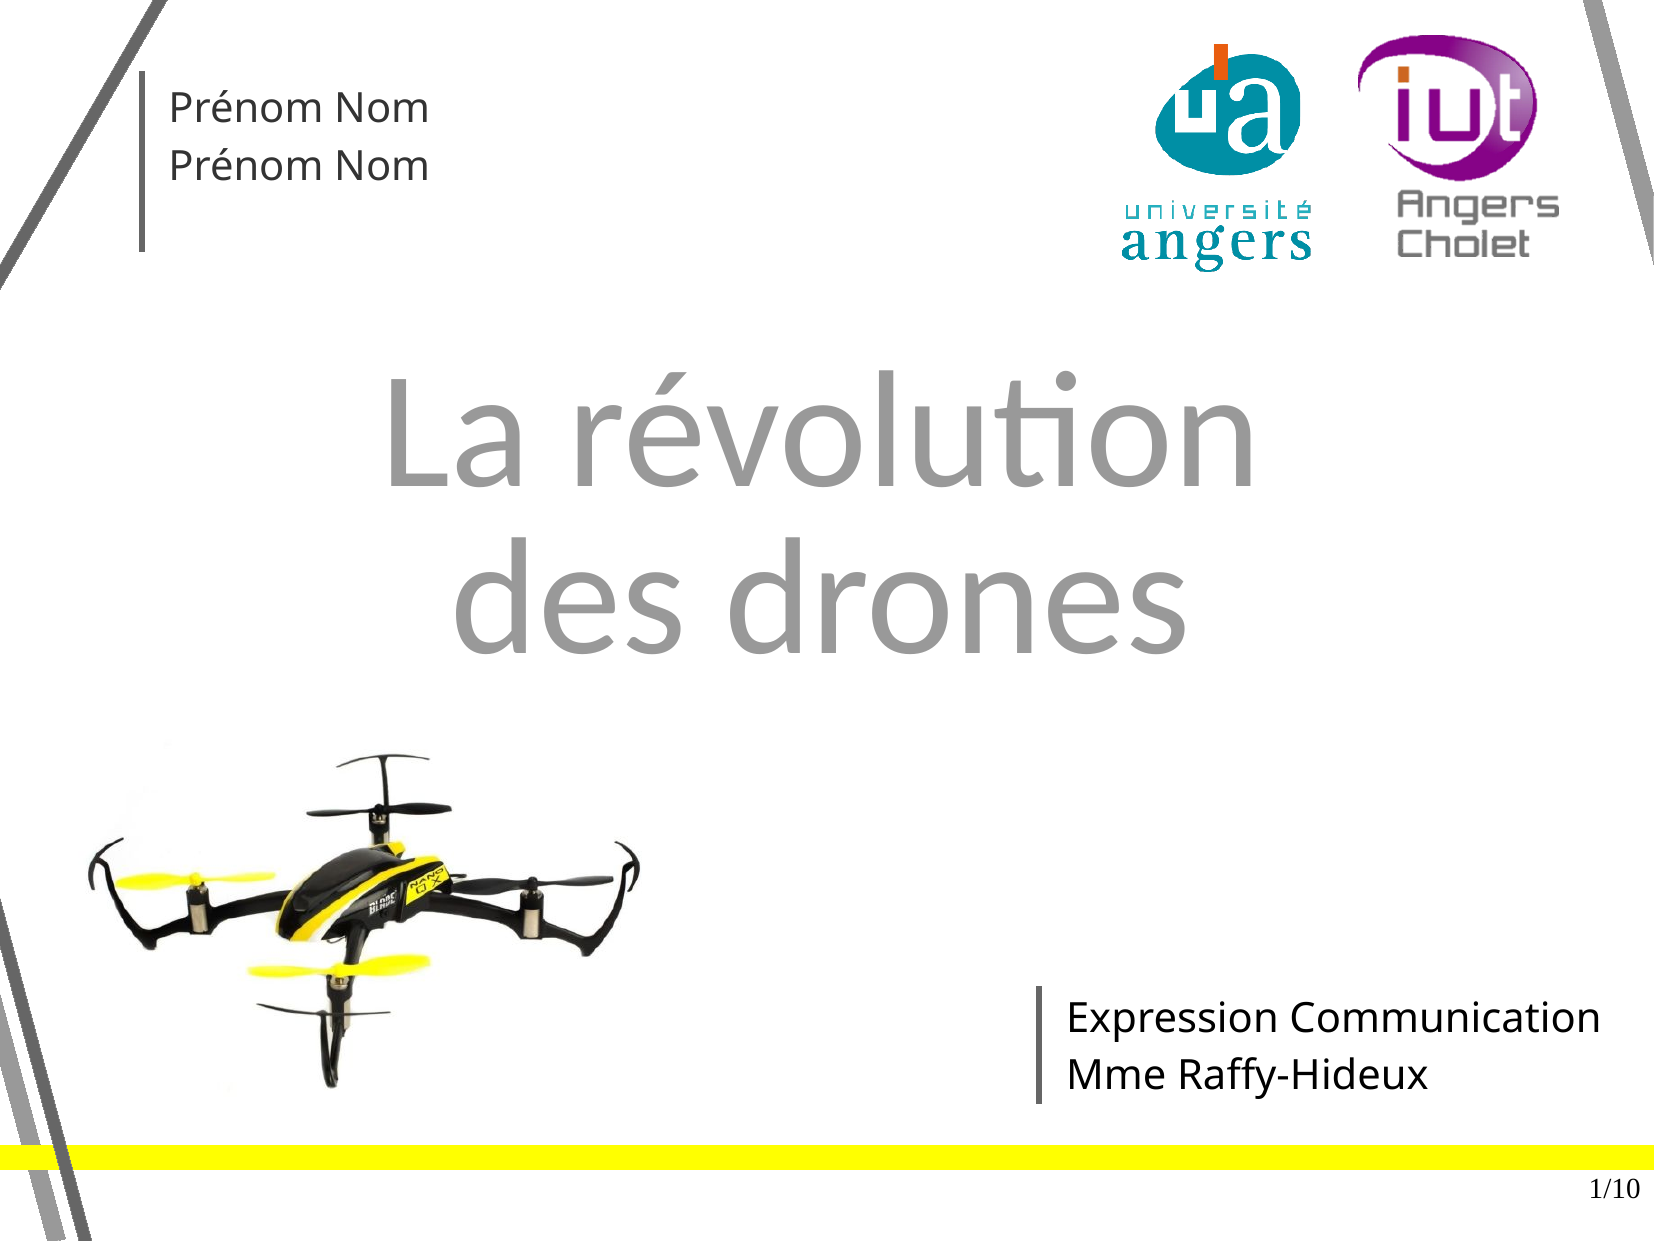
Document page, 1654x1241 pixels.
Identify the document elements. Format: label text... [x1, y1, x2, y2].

picture [70, 720, 661, 1127]
picture [1358, 35, 1559, 257]
text_box La révolution des drones [342, 354, 1300, 777]
text_box Prénom Nom Prénom Nom [153, 70, 556, 252]
picture [1122, 192, 1323, 272]
text_box Expression Communication Mme Raffy-Hideux [1051, 980, 1619, 1111]
picture [1145, 44, 1301, 183]
